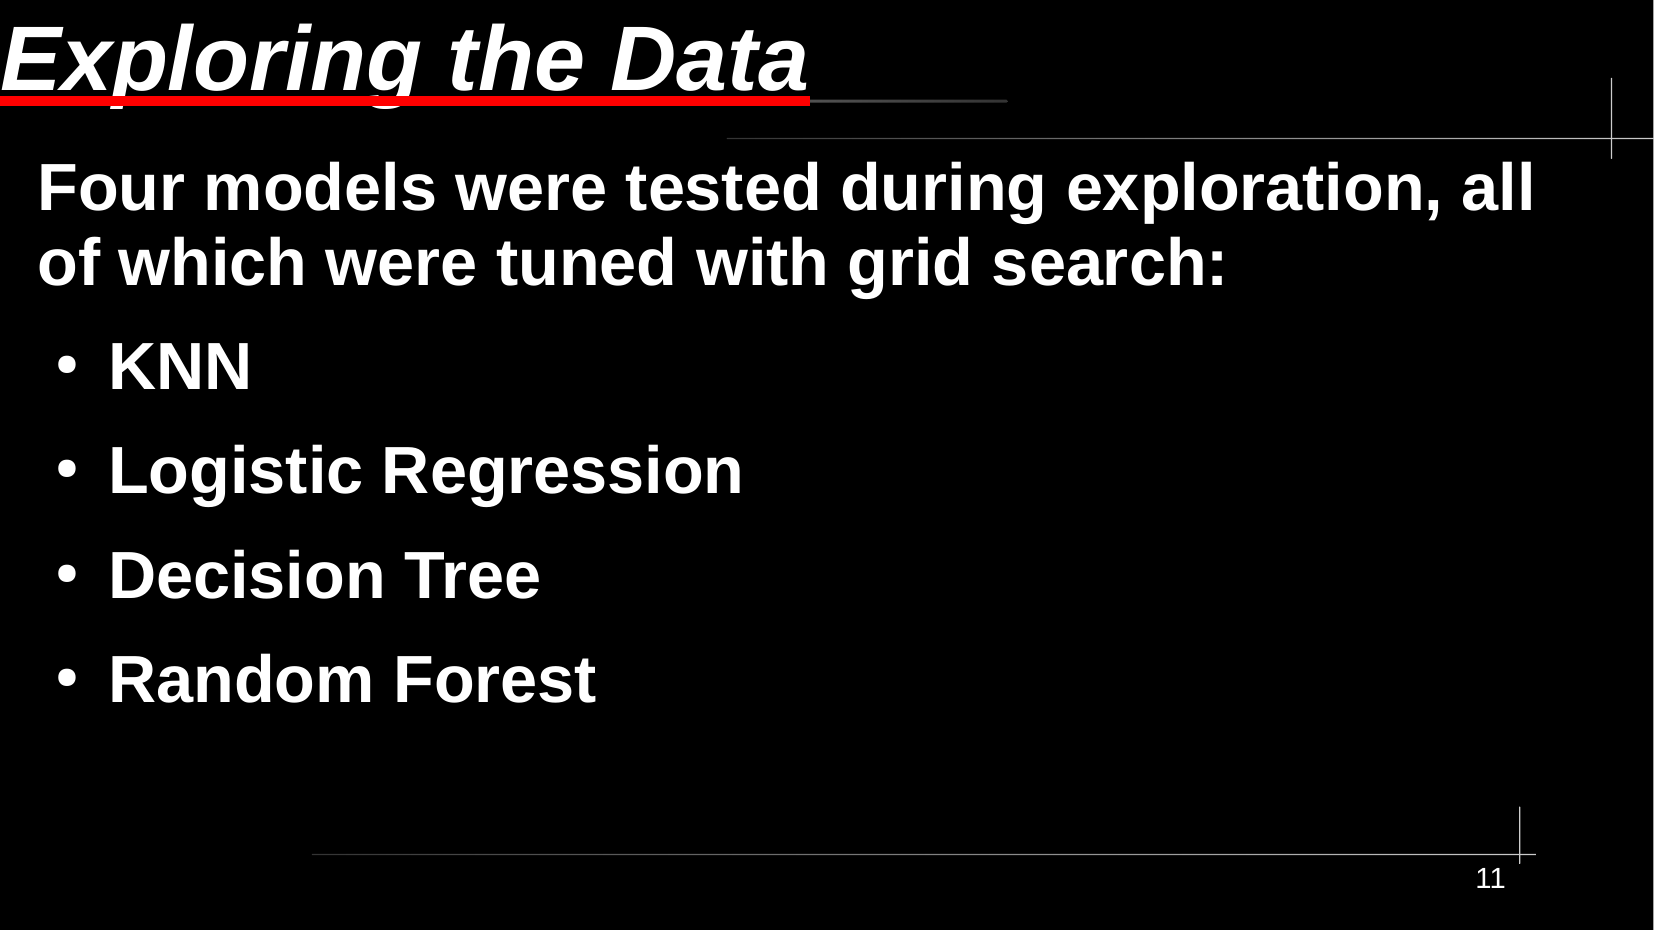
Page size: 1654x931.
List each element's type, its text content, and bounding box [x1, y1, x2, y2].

title Exploring the Data [0, 0, 1565, 119]
list Four models were tested during exploration, all of which were tuned with grid search: KNN Logistic Regression Decision Tree Random Forest [37, 150, 1576, 863]
